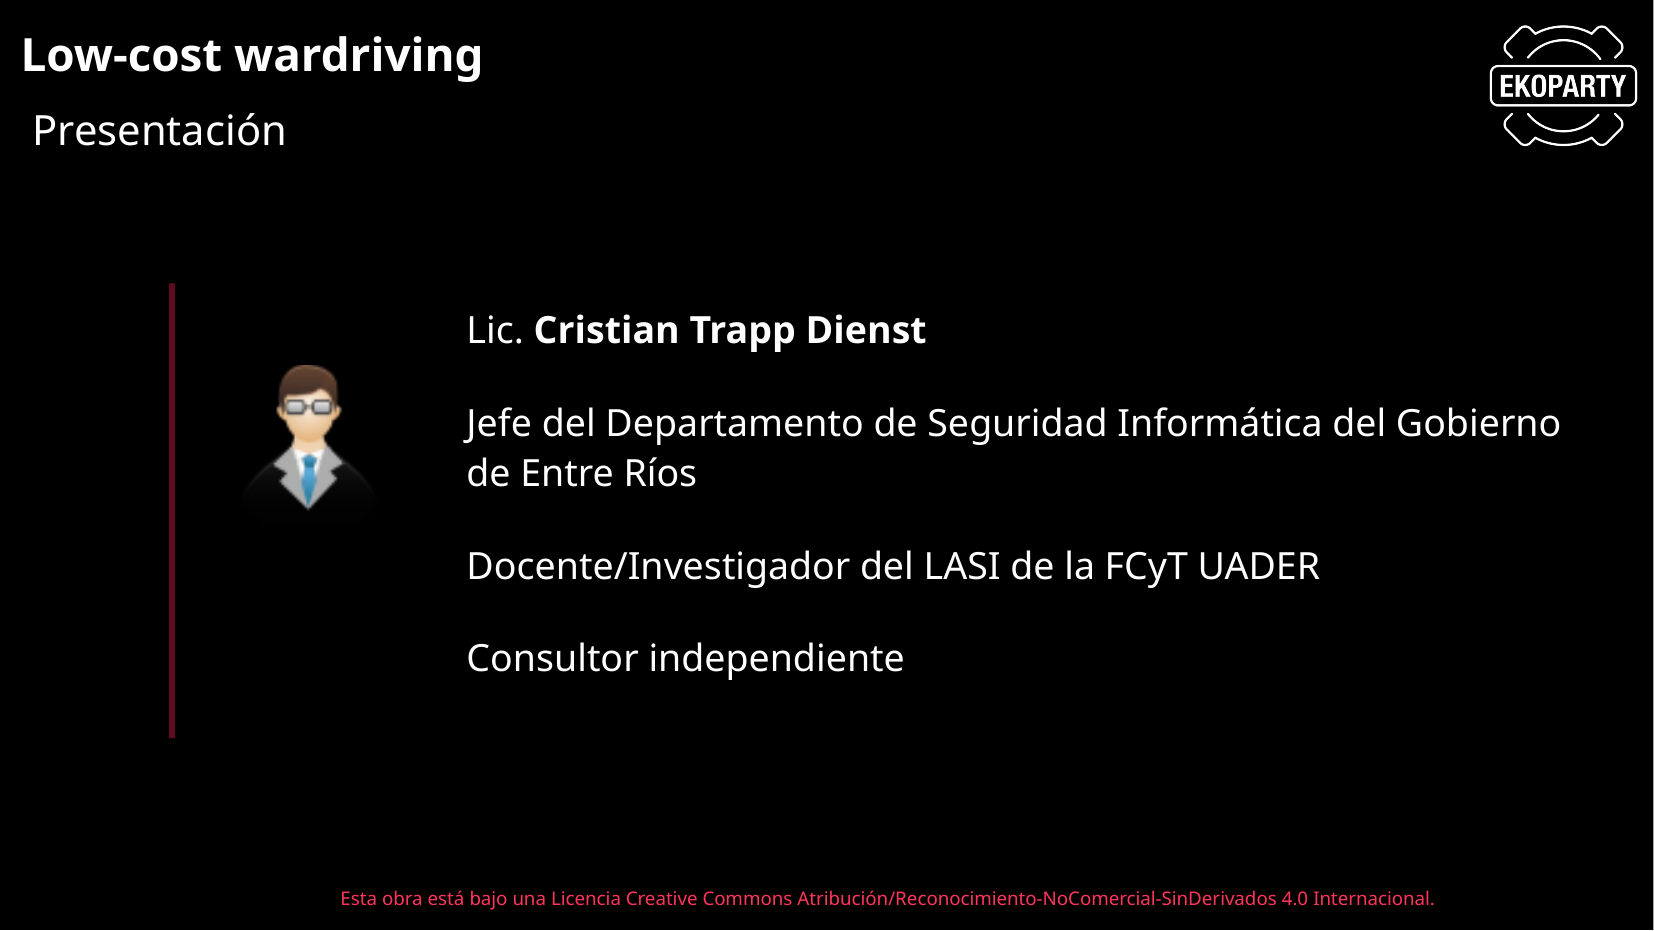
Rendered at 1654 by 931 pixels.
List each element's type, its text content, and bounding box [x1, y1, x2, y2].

text_box Presentación [17, 93, 734, 161]
picture [1476, 0, 1654, 178]
text_box Esta obra está bajo una Licencia Creative Commons Atribución/Reconocimiento-NoComercial-SinDerivados 4.0 Internacional. [325, 878, 1654, 917]
text_box Low-cost wardriving [5, 14, 1476, 87]
text_box Lic. Cristian Trapp Dienst Jefe del Departamento de Seguridad Informática del Gobierno de Entre Ríos Docente/Investigador del LASI de la FCyT UADER Consultor independiente [451, 296, 1611, 712]
picture [230, 365, 390, 526]
